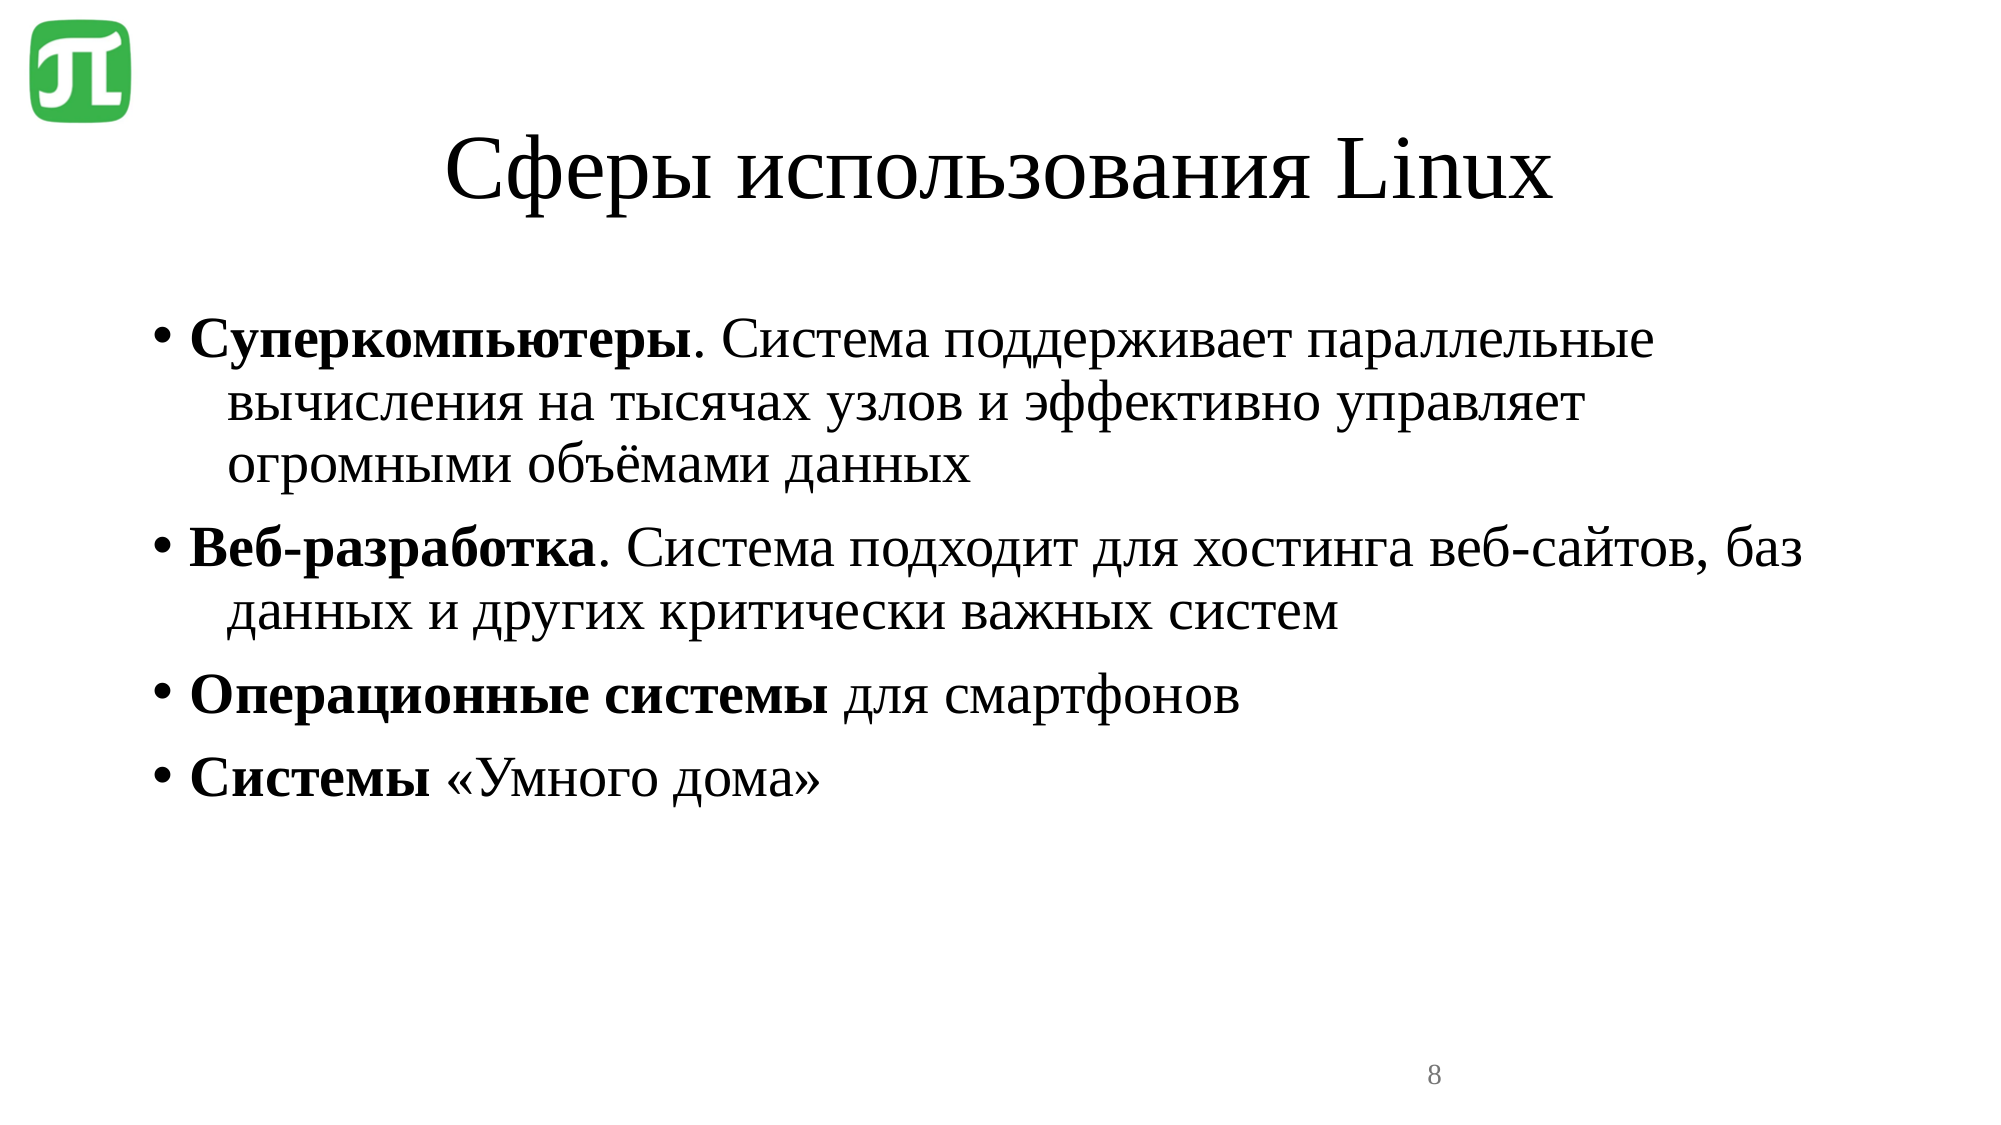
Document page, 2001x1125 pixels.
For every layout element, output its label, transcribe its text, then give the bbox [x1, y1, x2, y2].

text_box [1412, 1042, 1863, 1103]
picture [0, 0, 161, 149]
list Суперкомпьютеры. Система поддерживает параллельные вычисления на тысячах узлов и эффективно управляет огромными объёмами данных Веб-разработка. Система подходит для хостинга веб-сайтов, баз данных и других критически важных систем Операционные системы для смартфонов Системы «Умного дома» [137, 299, 1863, 1014]
title Сферы использования Linux [137, 59, 1863, 278]
